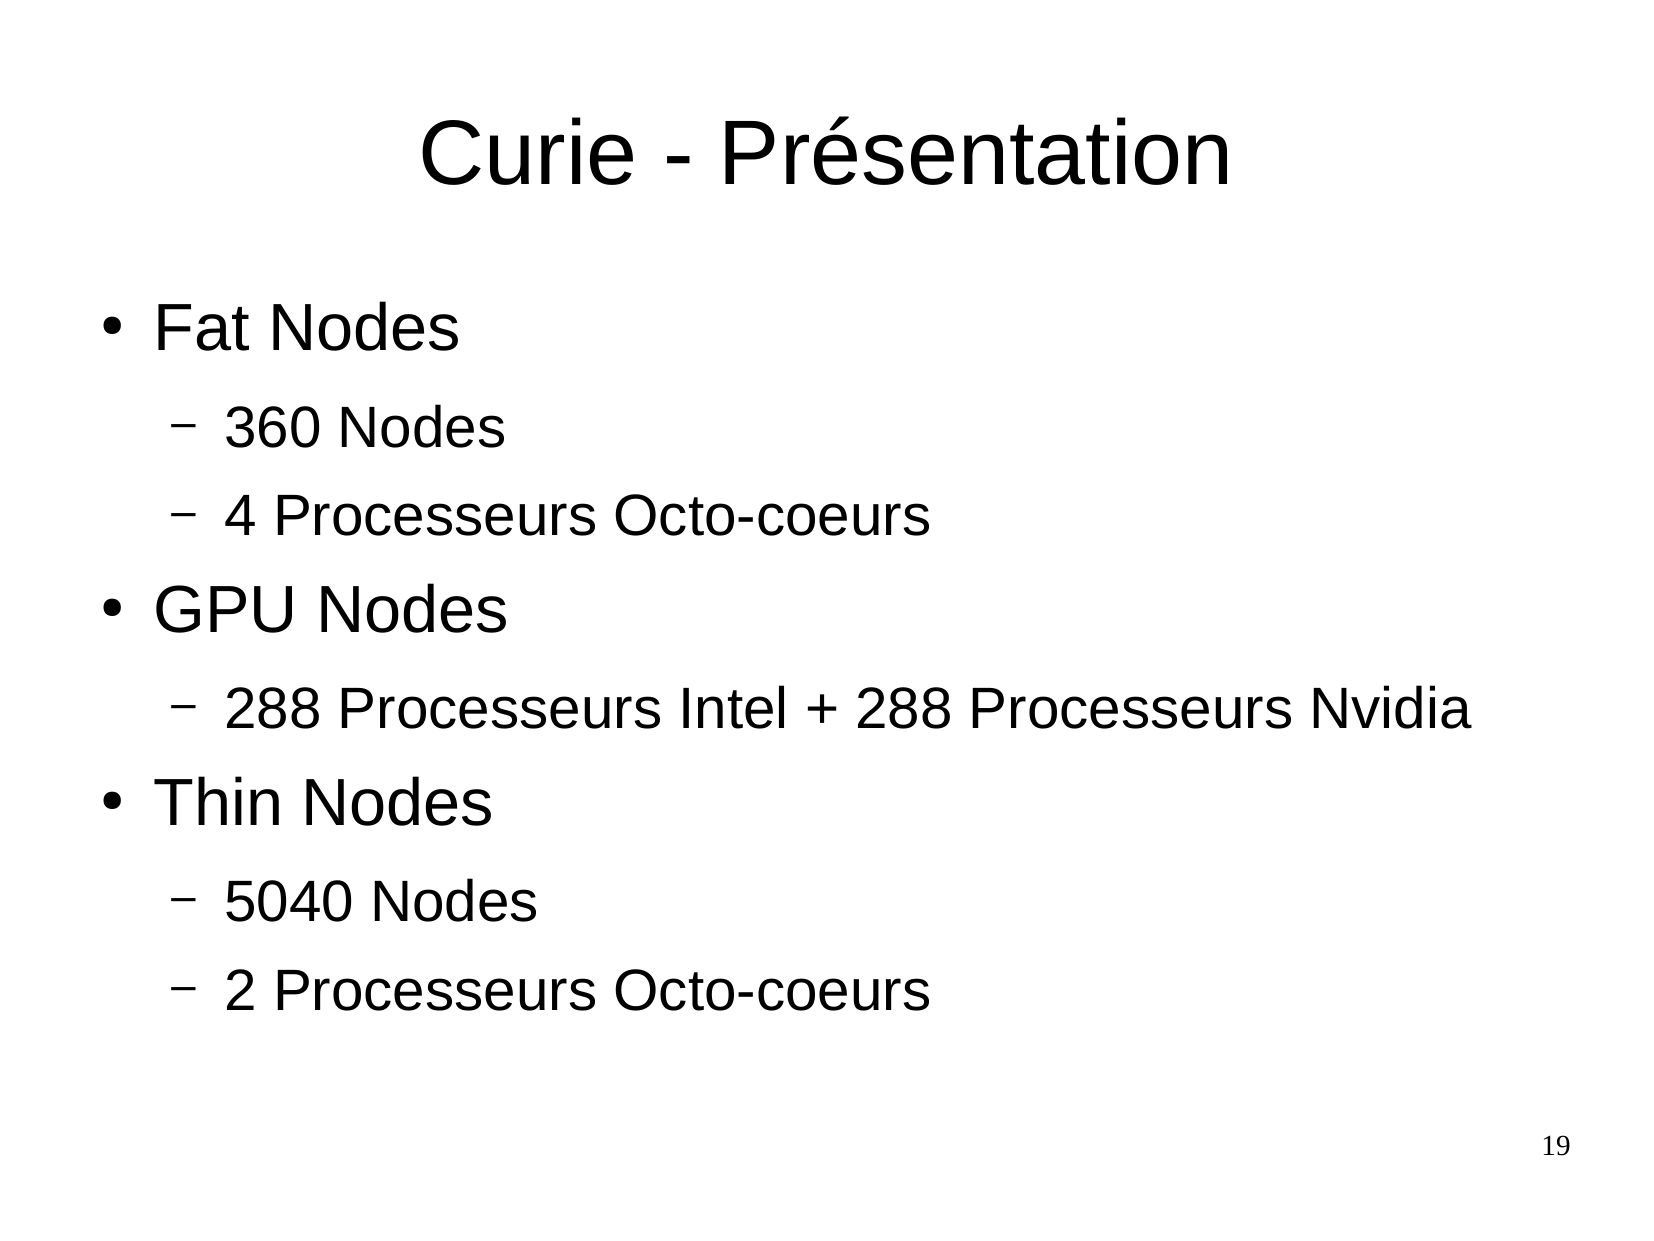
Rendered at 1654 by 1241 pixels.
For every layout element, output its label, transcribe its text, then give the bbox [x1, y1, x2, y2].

title Curie - Présentation [82, 49, 1571, 257]
list Fat Nodes 360 Nodes 4 Processeurs Octo-coeurs GPU Nodes 288 Processeurs Intel + 288 Processeurs Nvidia Thin Nodes 5040 Nodes 2 Processeurs Octo-coeurs [82, 290, 1560, 1193]
